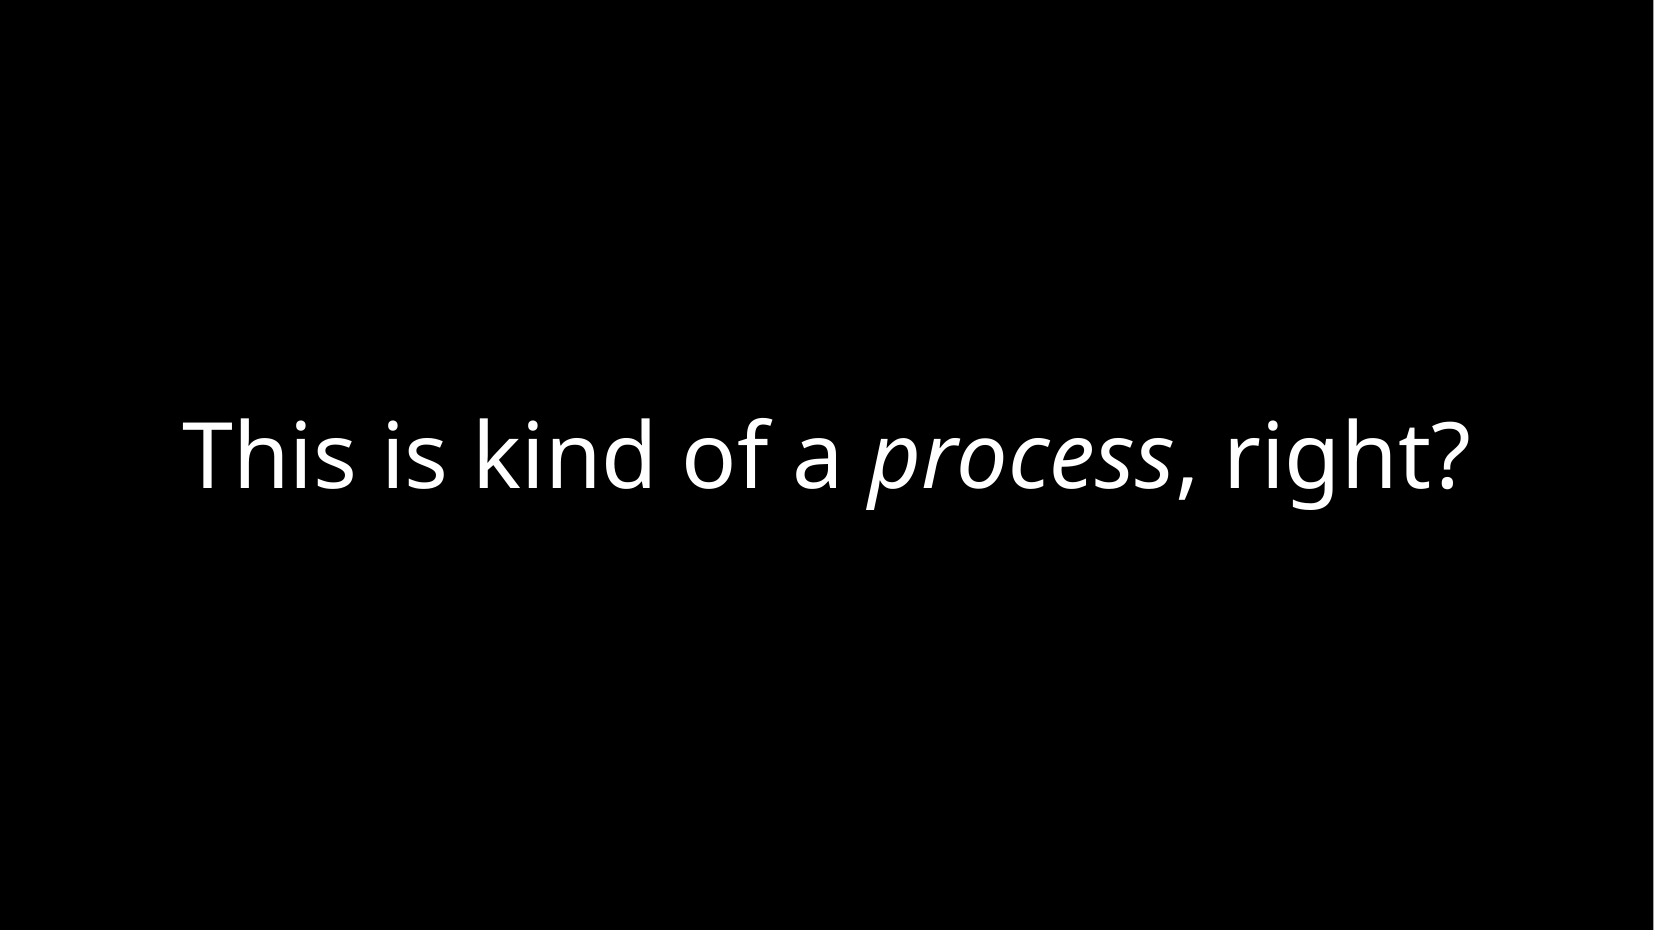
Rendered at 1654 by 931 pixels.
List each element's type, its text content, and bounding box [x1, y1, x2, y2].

title This is kind of a process, right? [82, 375, 1571, 531]
